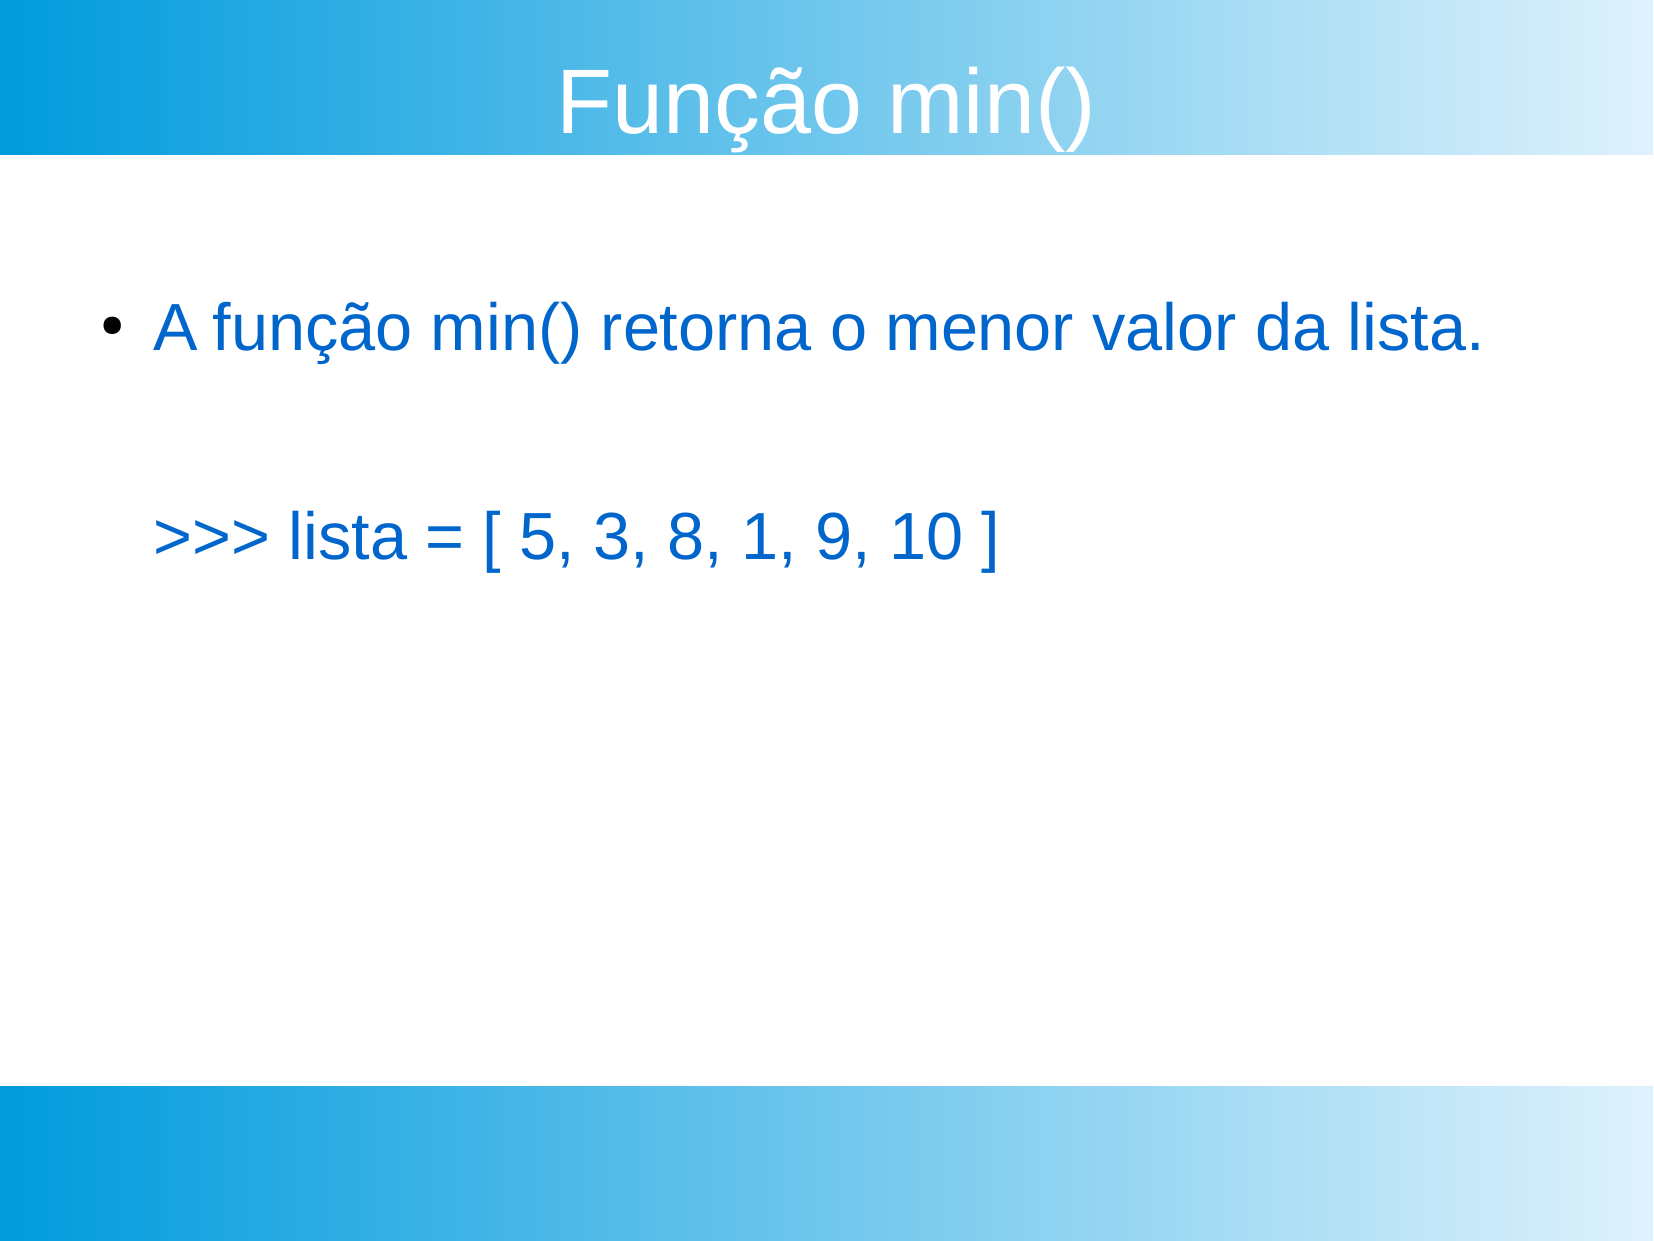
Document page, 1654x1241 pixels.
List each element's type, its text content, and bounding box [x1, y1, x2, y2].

list A função min() retorna o menor valor da lista. >>> lista = [ 5, 3, 8, 1, 9, 10 ] [82, 290, 1571, 1010]
title Função min() [82, 49, 1571, 155]
